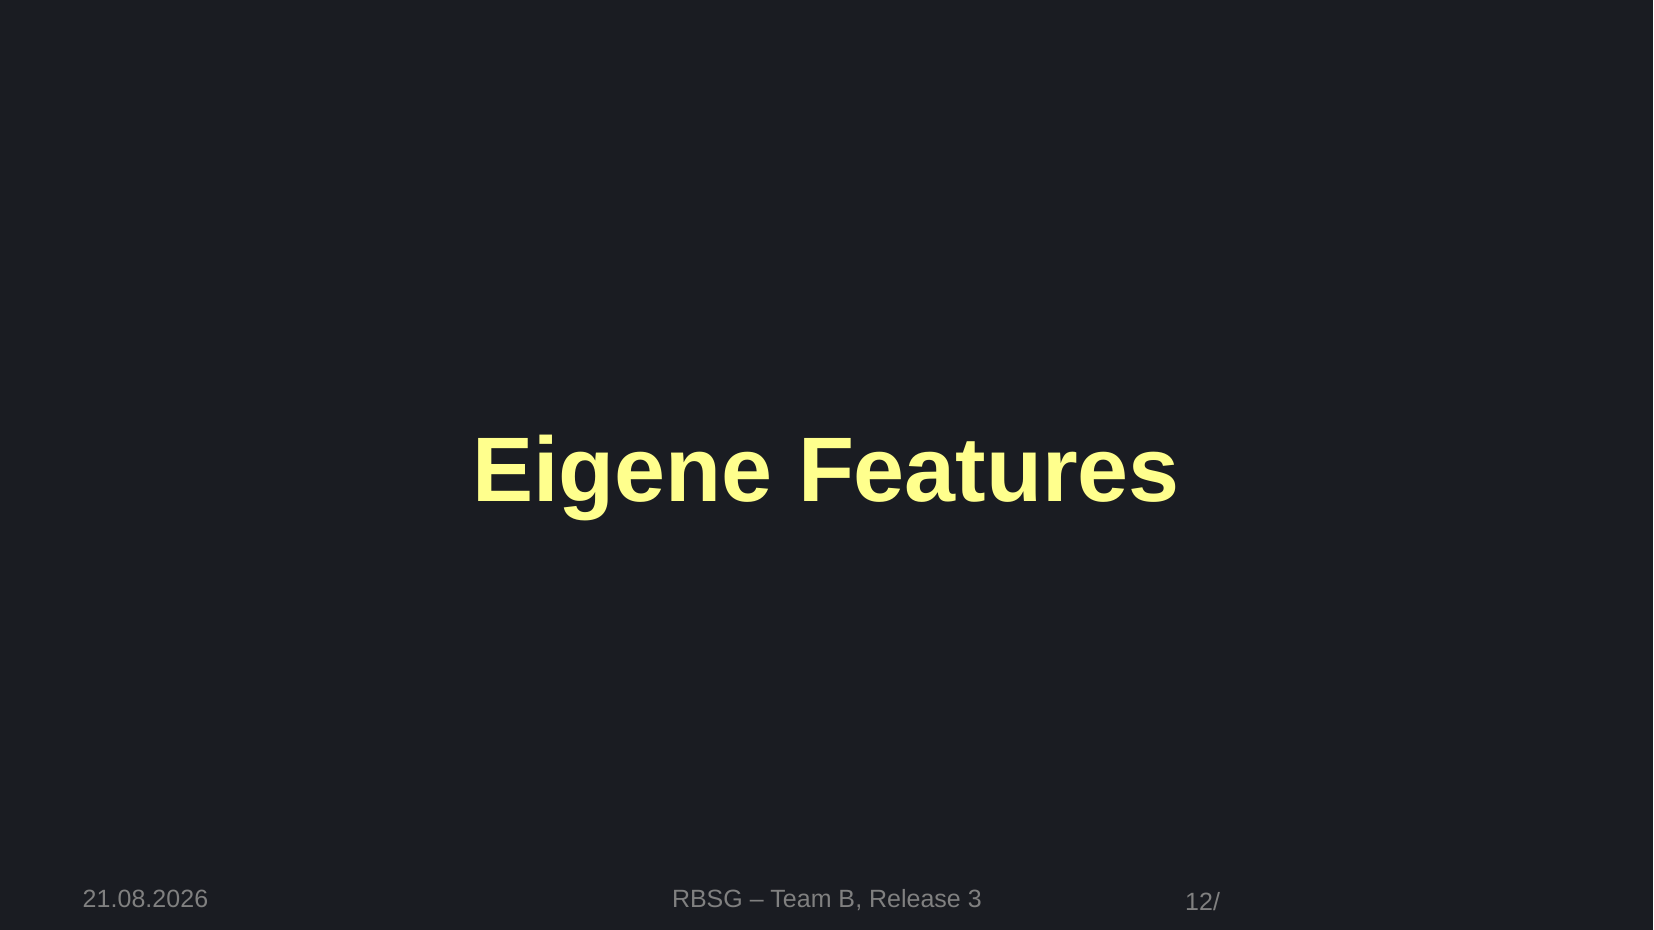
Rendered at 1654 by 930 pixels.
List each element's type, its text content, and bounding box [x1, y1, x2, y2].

text_box / [1185, 885, 1571, 912]
text_box RBSG – Team B, Release 3 [565, 882, 1090, 912]
title Eigene Features [82, 387, 1571, 543]
text_box 13.08.2019 [82, 882, 468, 912]
